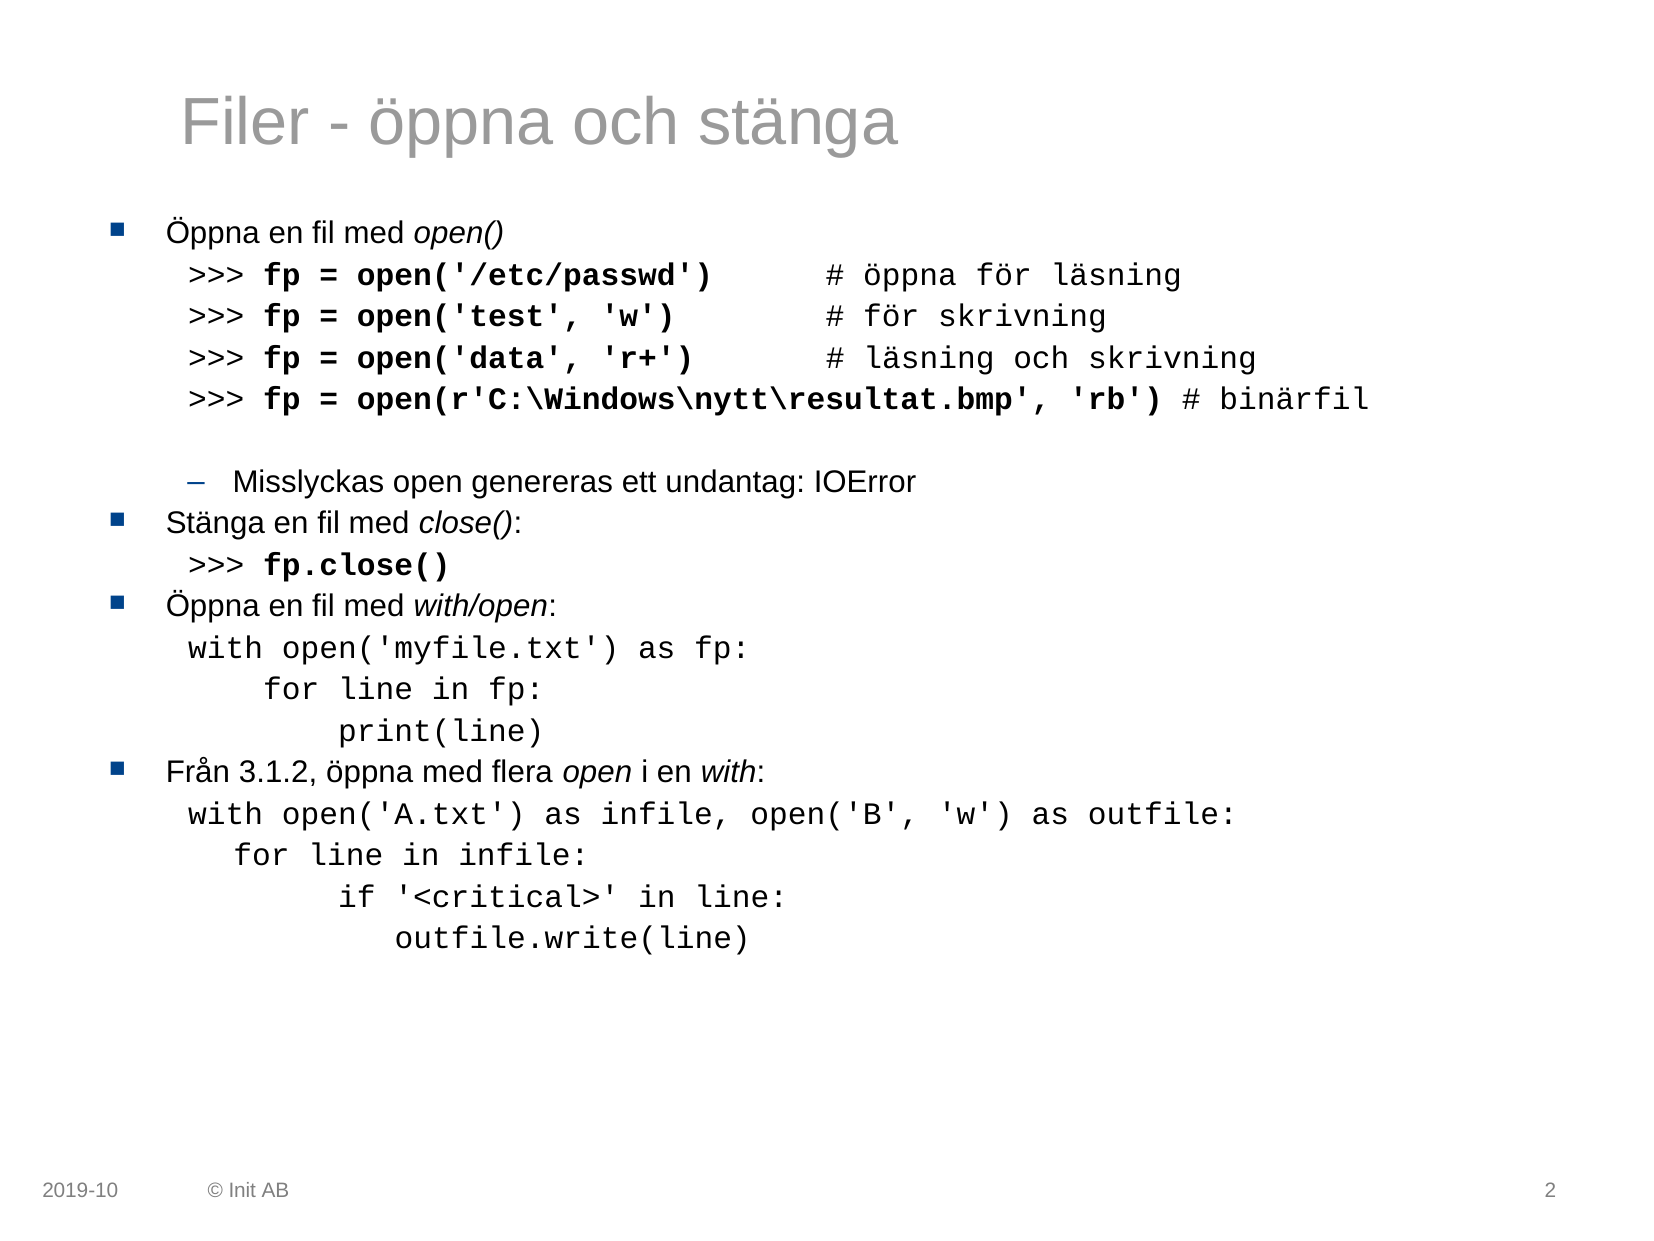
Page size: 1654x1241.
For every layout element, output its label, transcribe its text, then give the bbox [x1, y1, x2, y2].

text_box <nummer> [1488, 1143, 1571, 1210]
text_box 2019-10 [27, 1143, 166, 1210]
text_box Öppna en fil med open() >>> fp = open('/etc/passwd') # öppna för läsning >>> fp = open('test', 'w') # för skrivning >>> fp = open('data', 'r+') # läsning och skrivning >>> fp = open(r'C:\Windows\nytt\resultat.bmp', 'rb') # binärfil Misslyckas open genereras ett undantag: IOError Stänga en fil med close(): >>> fp.close() Öppna en fil med with/open: with open('myfile.txt') as fp: for line in fp: print(line) Från 3.1.2, öppna med flera open i en with: with open('A.txt') as infile, open('B', 'w') as outfile: for line in infile: if '<critical>' in line: outfile.write(line) [96, 209, 1544, 1062]
text_box Filer - öppna och stänga [165, 0, 1489, 166]
text_box © Init AB [192, 1143, 1461, 1210]
